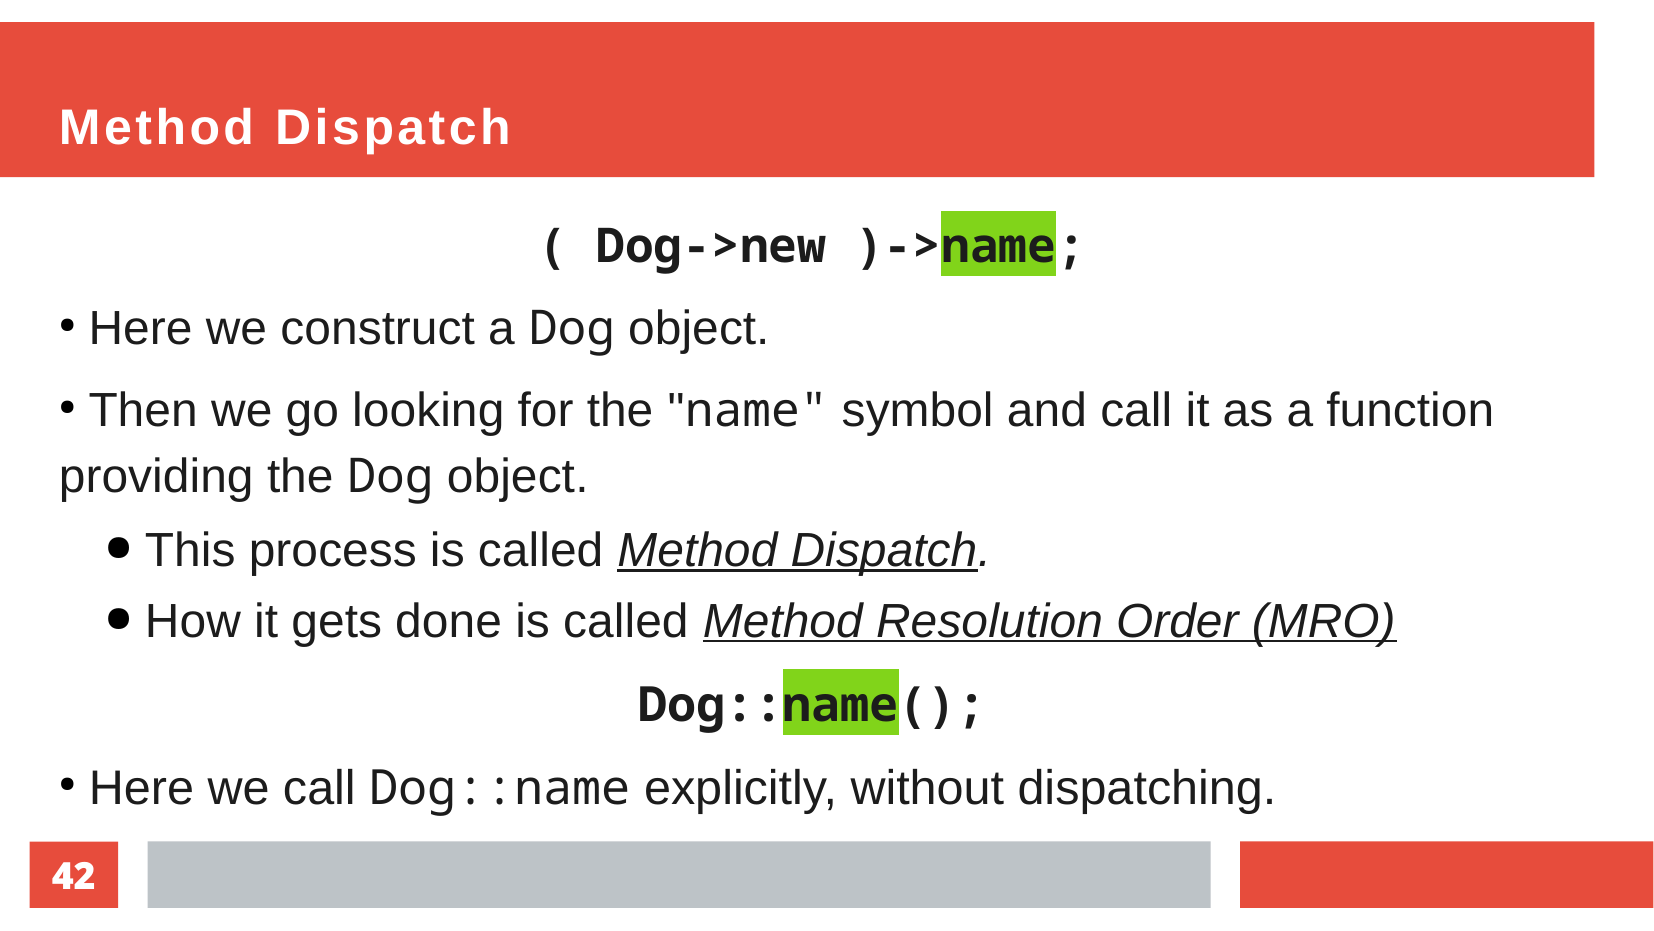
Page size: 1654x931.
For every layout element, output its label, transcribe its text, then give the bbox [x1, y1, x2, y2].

title Method Dispatch [59, 44, 1595, 156]
list ( Dog->new )->name; Here we construct a Dog object. Then we go looking for the "name" symbol and call it as a function providing the Dog object. This process is called Method Dispatch. How it gets done is called Method Resolution Order (MRO) [59, 210, 1565, 649]
list Dog::name(); Here we call Dog::name explicitly, without dispatching. [59, 669, 1565, 819]
